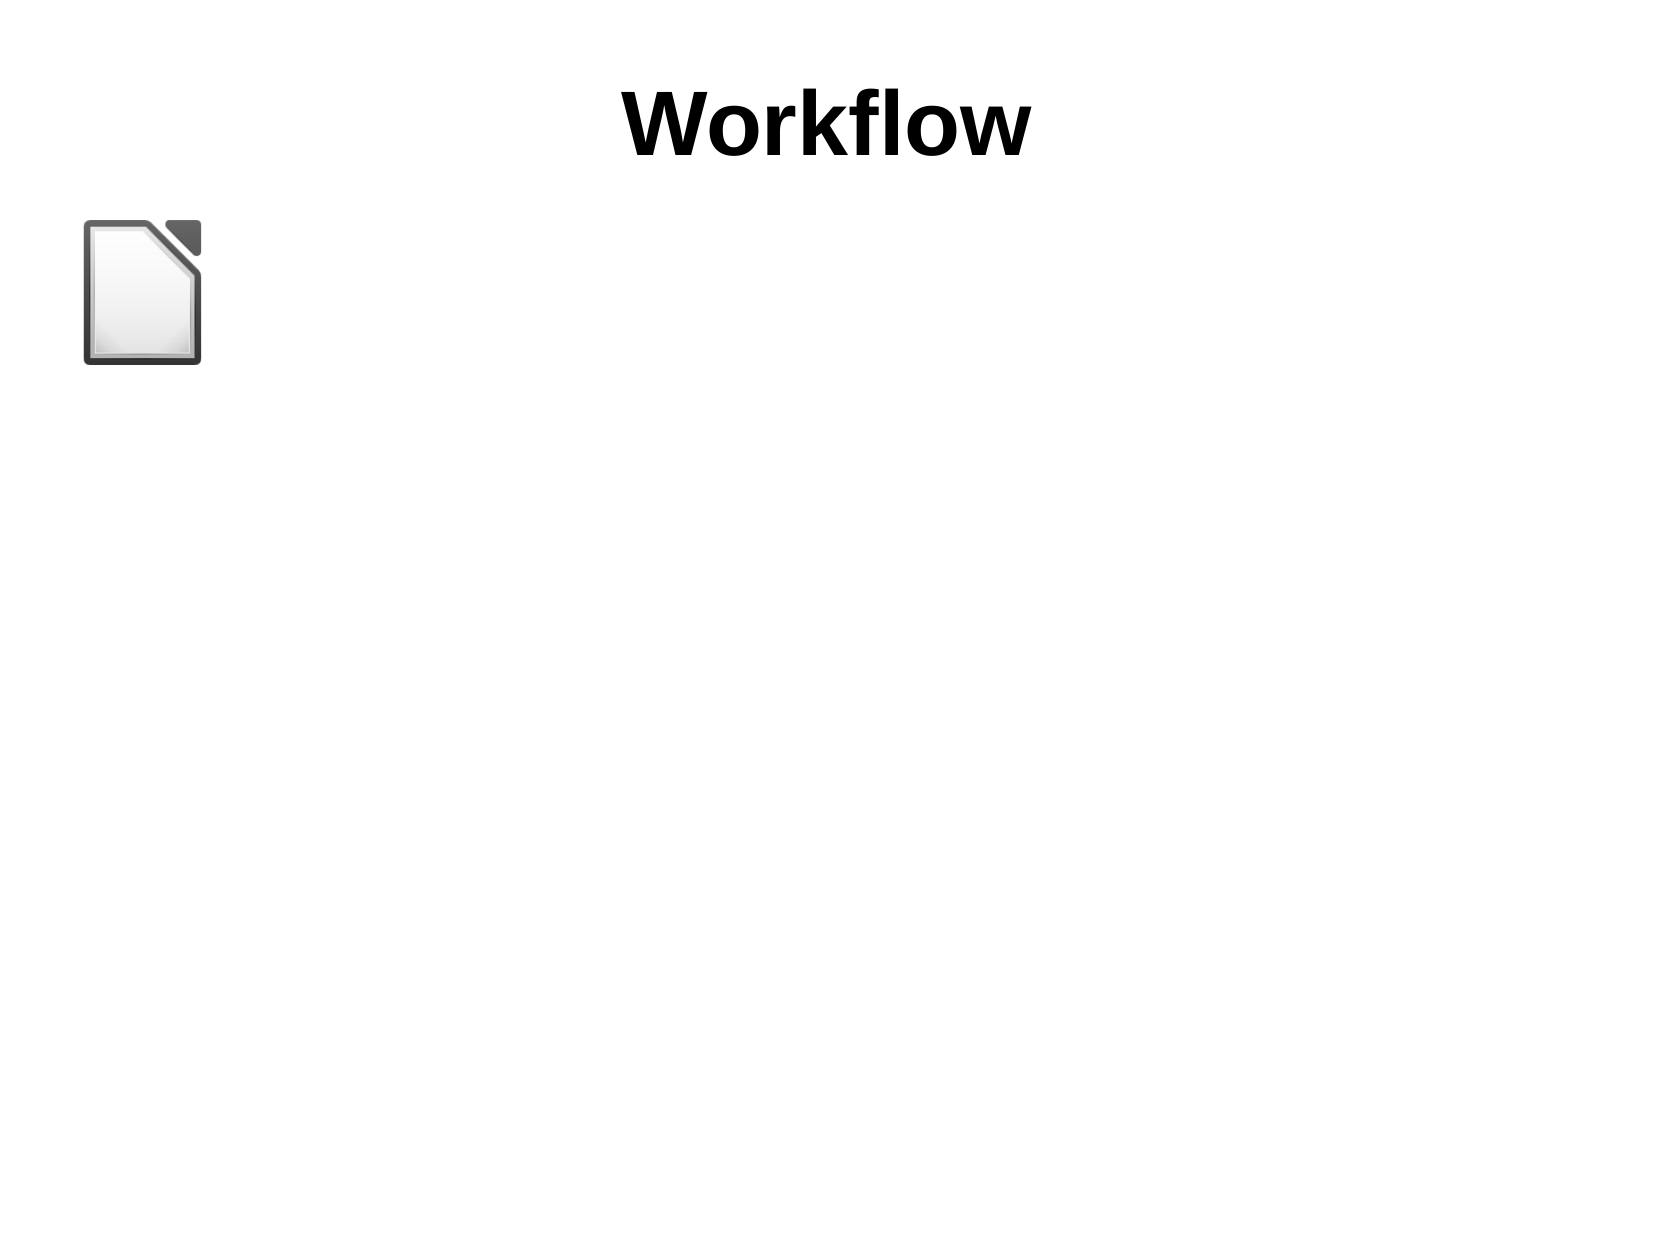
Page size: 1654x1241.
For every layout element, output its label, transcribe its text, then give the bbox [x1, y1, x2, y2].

subtitle Workflow [82, 59, 1571, 189]
picture [70, 220, 215, 365]
